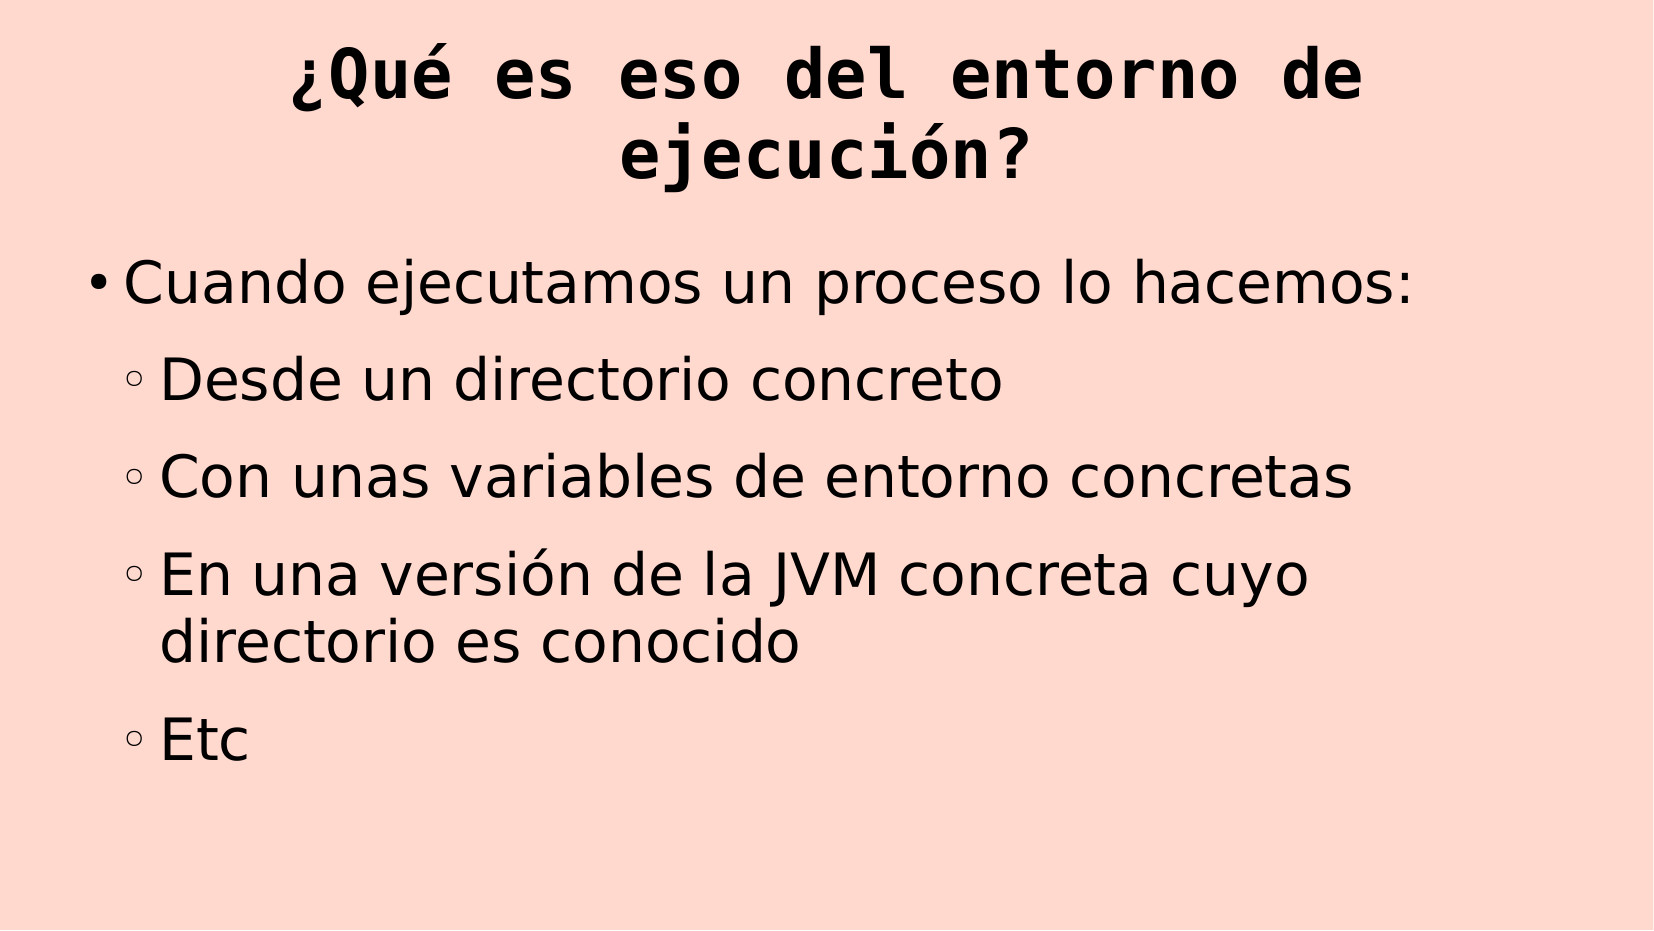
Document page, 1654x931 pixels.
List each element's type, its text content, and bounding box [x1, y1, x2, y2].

title ¿Qué es eso del entorno de ejecución? [82, 34, 1571, 195]
list Cuando ejecutamos un proceso lo hacemos: Desde un directorio concreto Con unas variables de entorno concretas En una versión de la JVM concreta cuyo directorio es conocido Etc [88, 249, 1577, 789]
